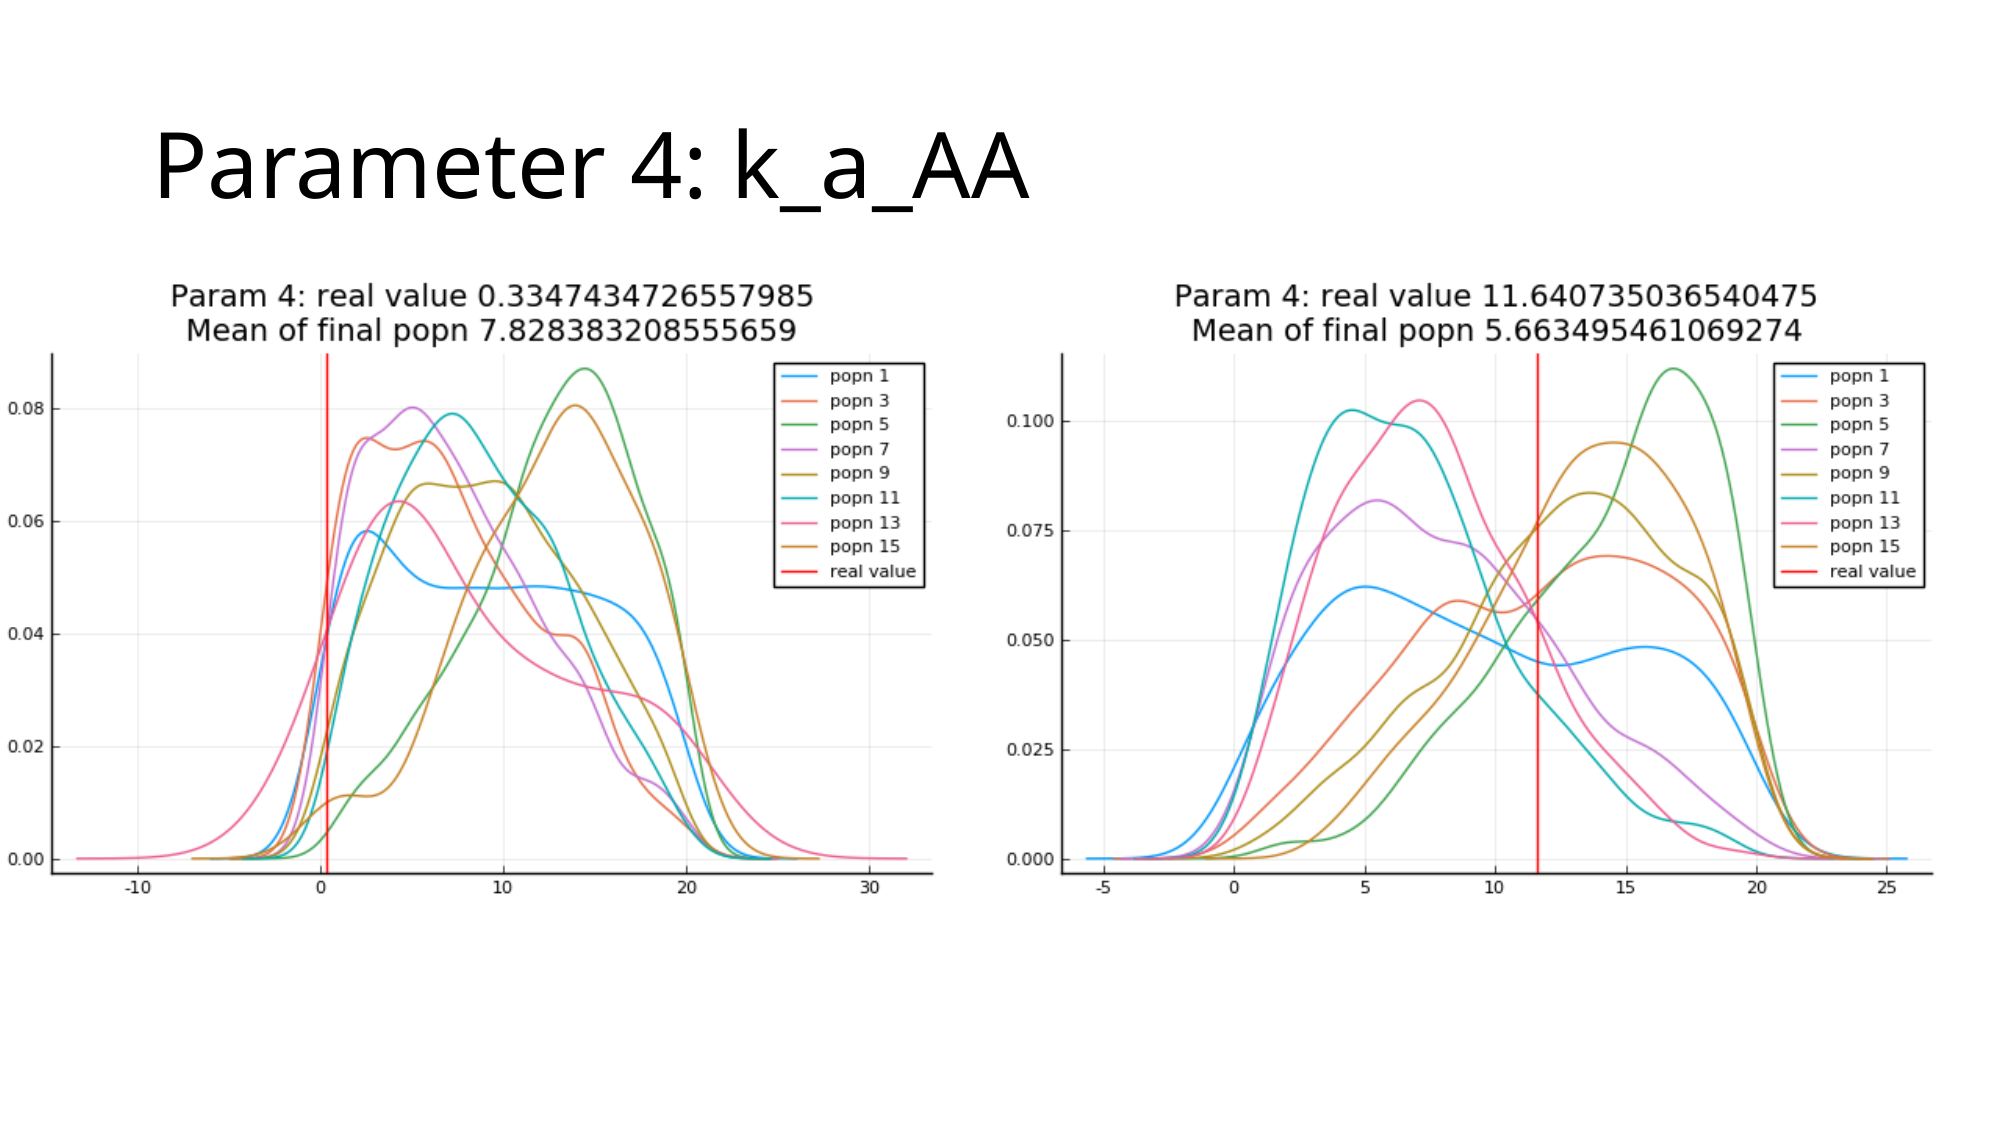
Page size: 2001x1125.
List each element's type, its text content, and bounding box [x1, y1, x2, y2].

picture [0, 277, 938, 903]
title Parameter 4: k_a_AA [137, 59, 1863, 278]
picture [999, 277, 1938, 903]
